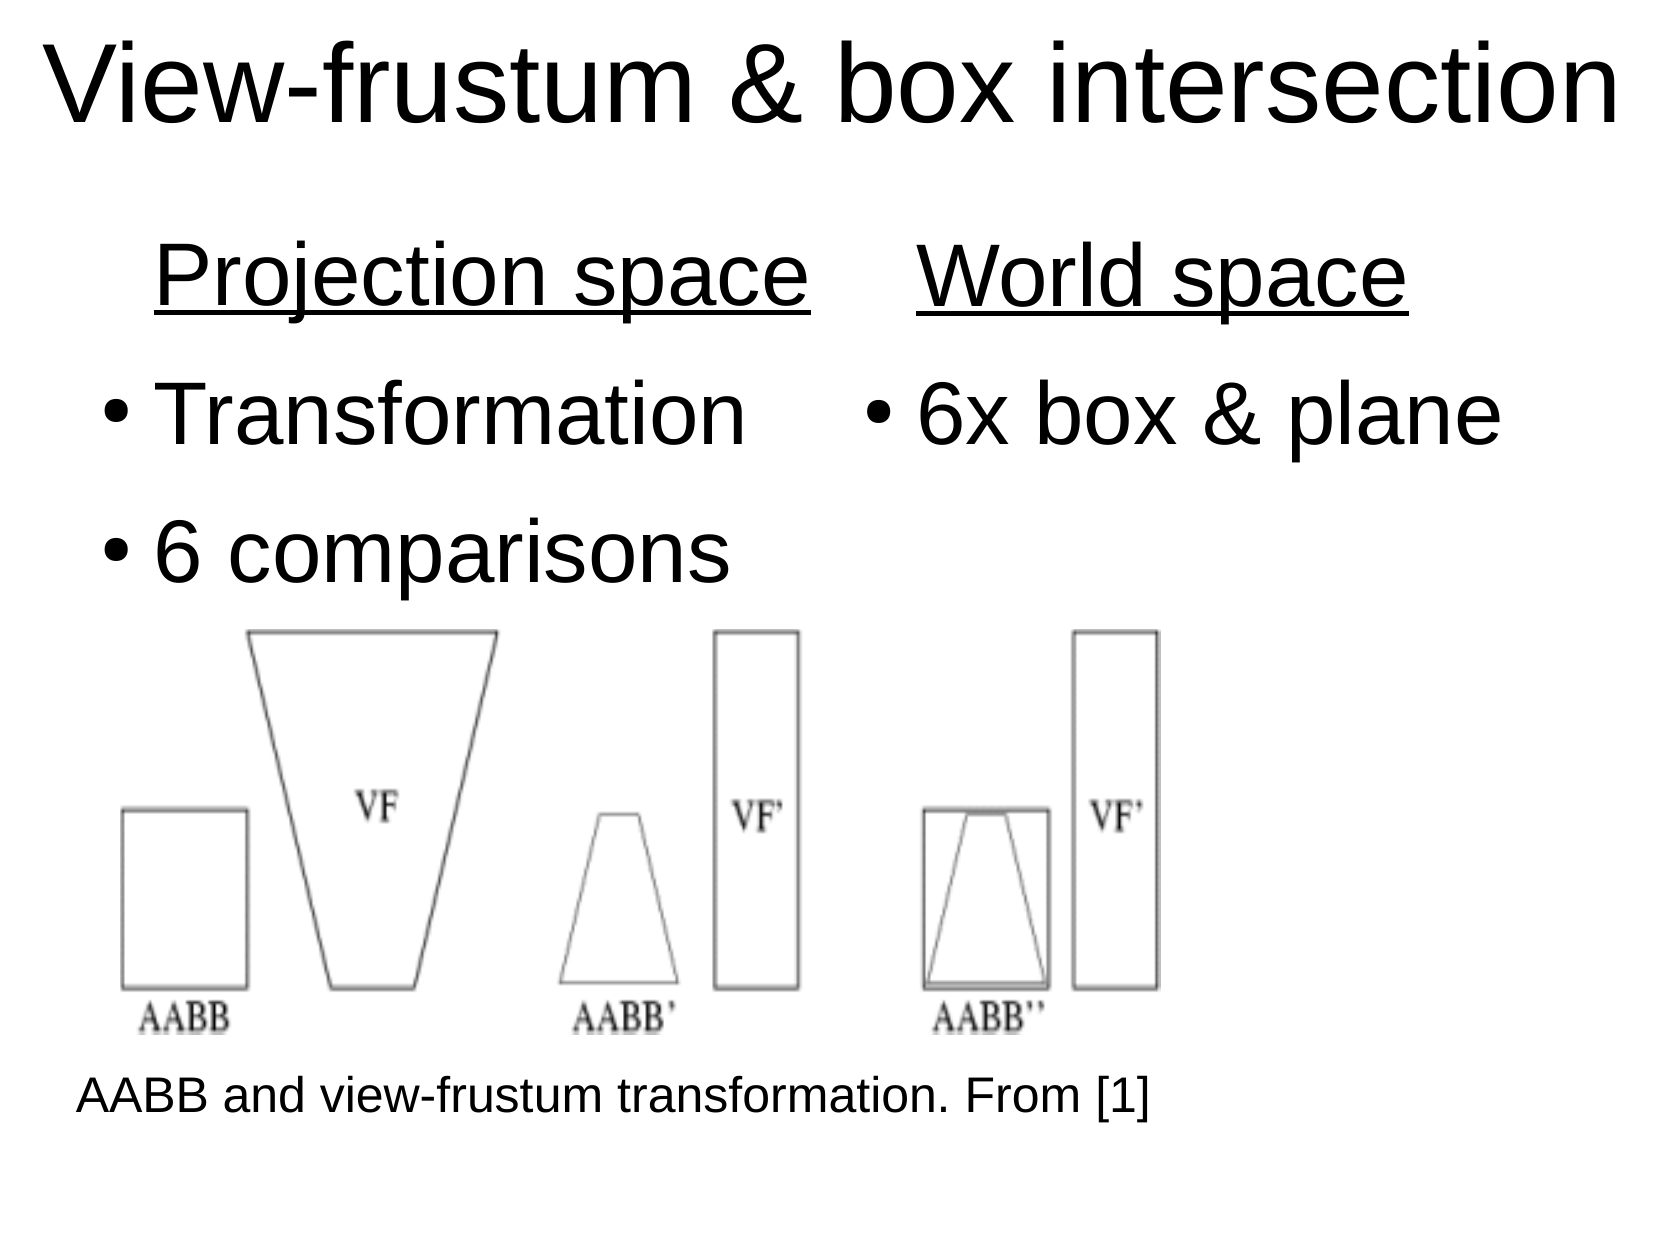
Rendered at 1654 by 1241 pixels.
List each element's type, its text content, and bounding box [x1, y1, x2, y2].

list Projection space Transformation 6 comparisons [82, 225, 845, 870]
text_box AABB and view-frustum transformation. From [1] [61, 1059, 1167, 1154]
picture [120, 629, 1161, 1036]
title View-frustum & box intersection [30, 16, 1636, 151]
list World space 6x box & plane [845, 225, 1572, 946]
